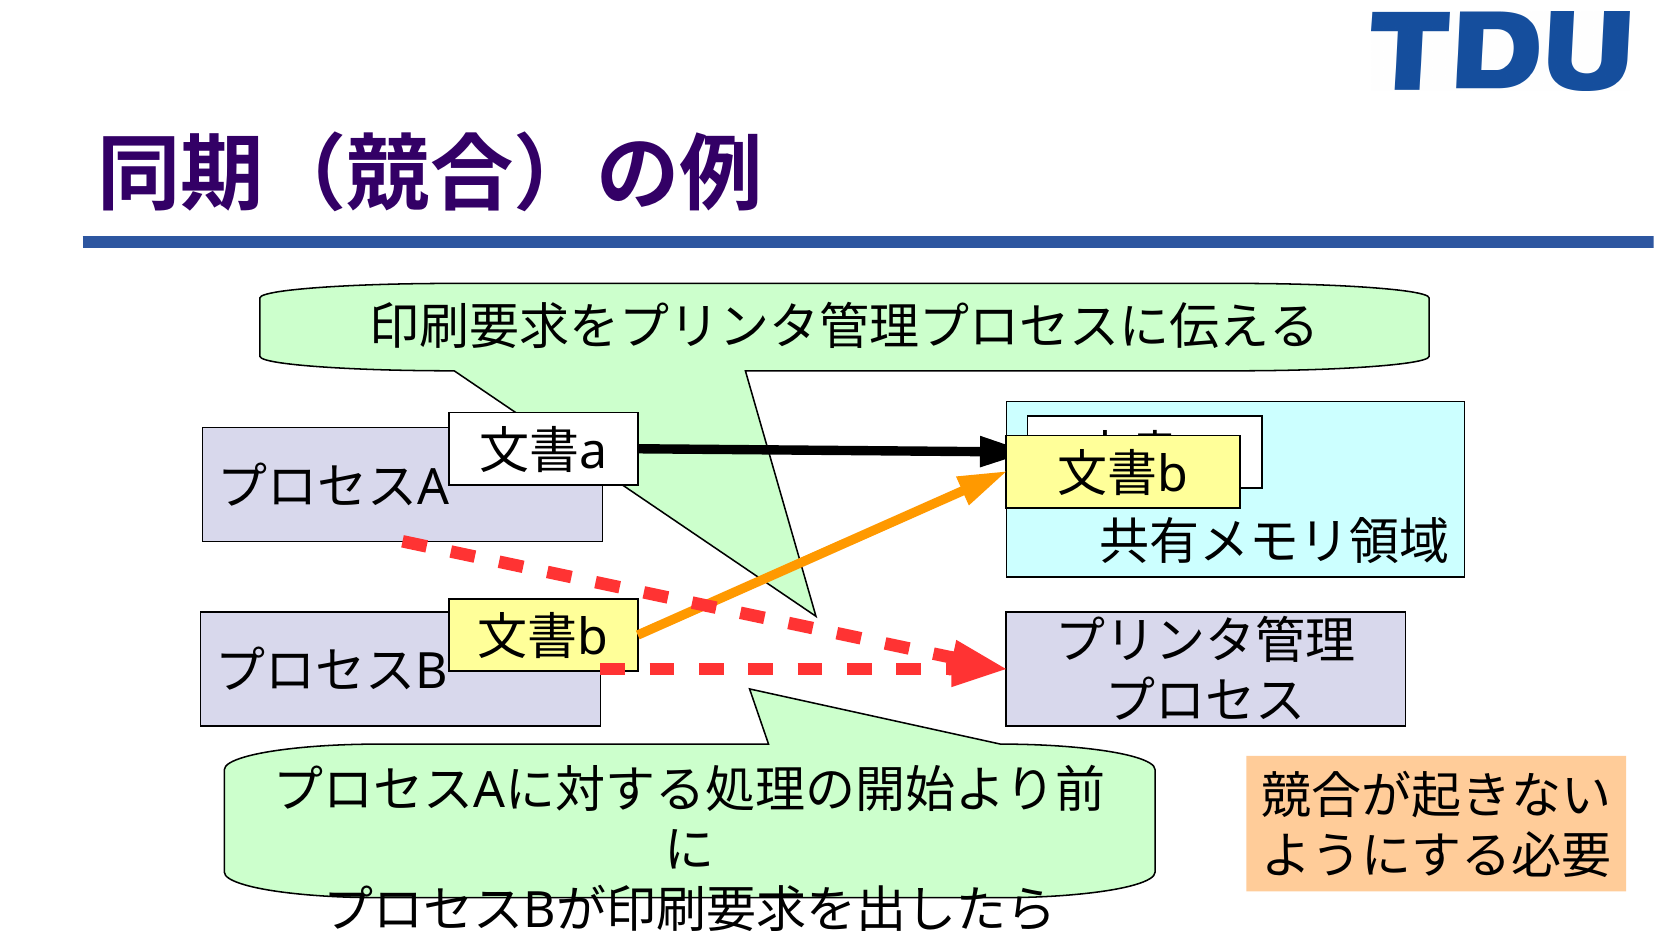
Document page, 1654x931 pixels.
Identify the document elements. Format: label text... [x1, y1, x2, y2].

text_box プリンタ管理 プロセス [1005, 612, 1406, 726]
text_box プロセスA [202, 427, 603, 542]
text_box プロセスAに対する処理の開始より前に プロセスBが印刷要求を出したら…？ [224, 688, 1156, 898]
title 同期（競合）の例 [82, 51, 1571, 228]
text_box 文書b [448, 598, 638, 672]
text_box 文書a [448, 412, 638, 485]
text_box プロセスB [200, 612, 601, 726]
text_box 印刷要求をプリンタ管理プロセスに伝える [622, 454, 799, 576]
text_box 印刷要求をプリンタ管理プロセスに伝える [767, 568, 816, 617]
text_box 共有メモリ領域 [1006, 401, 1465, 577]
text_box 印刷要求をプリンタ管理プロセスに伝える [259, 283, 1430, 445]
picture [1371, 11, 1630, 91]
text_box 文書a [1027, 415, 1262, 489]
text_box 文書b [1005, 435, 1241, 508]
text_box 競合が起きない ようにする必要 [1246, 755, 1627, 892]
